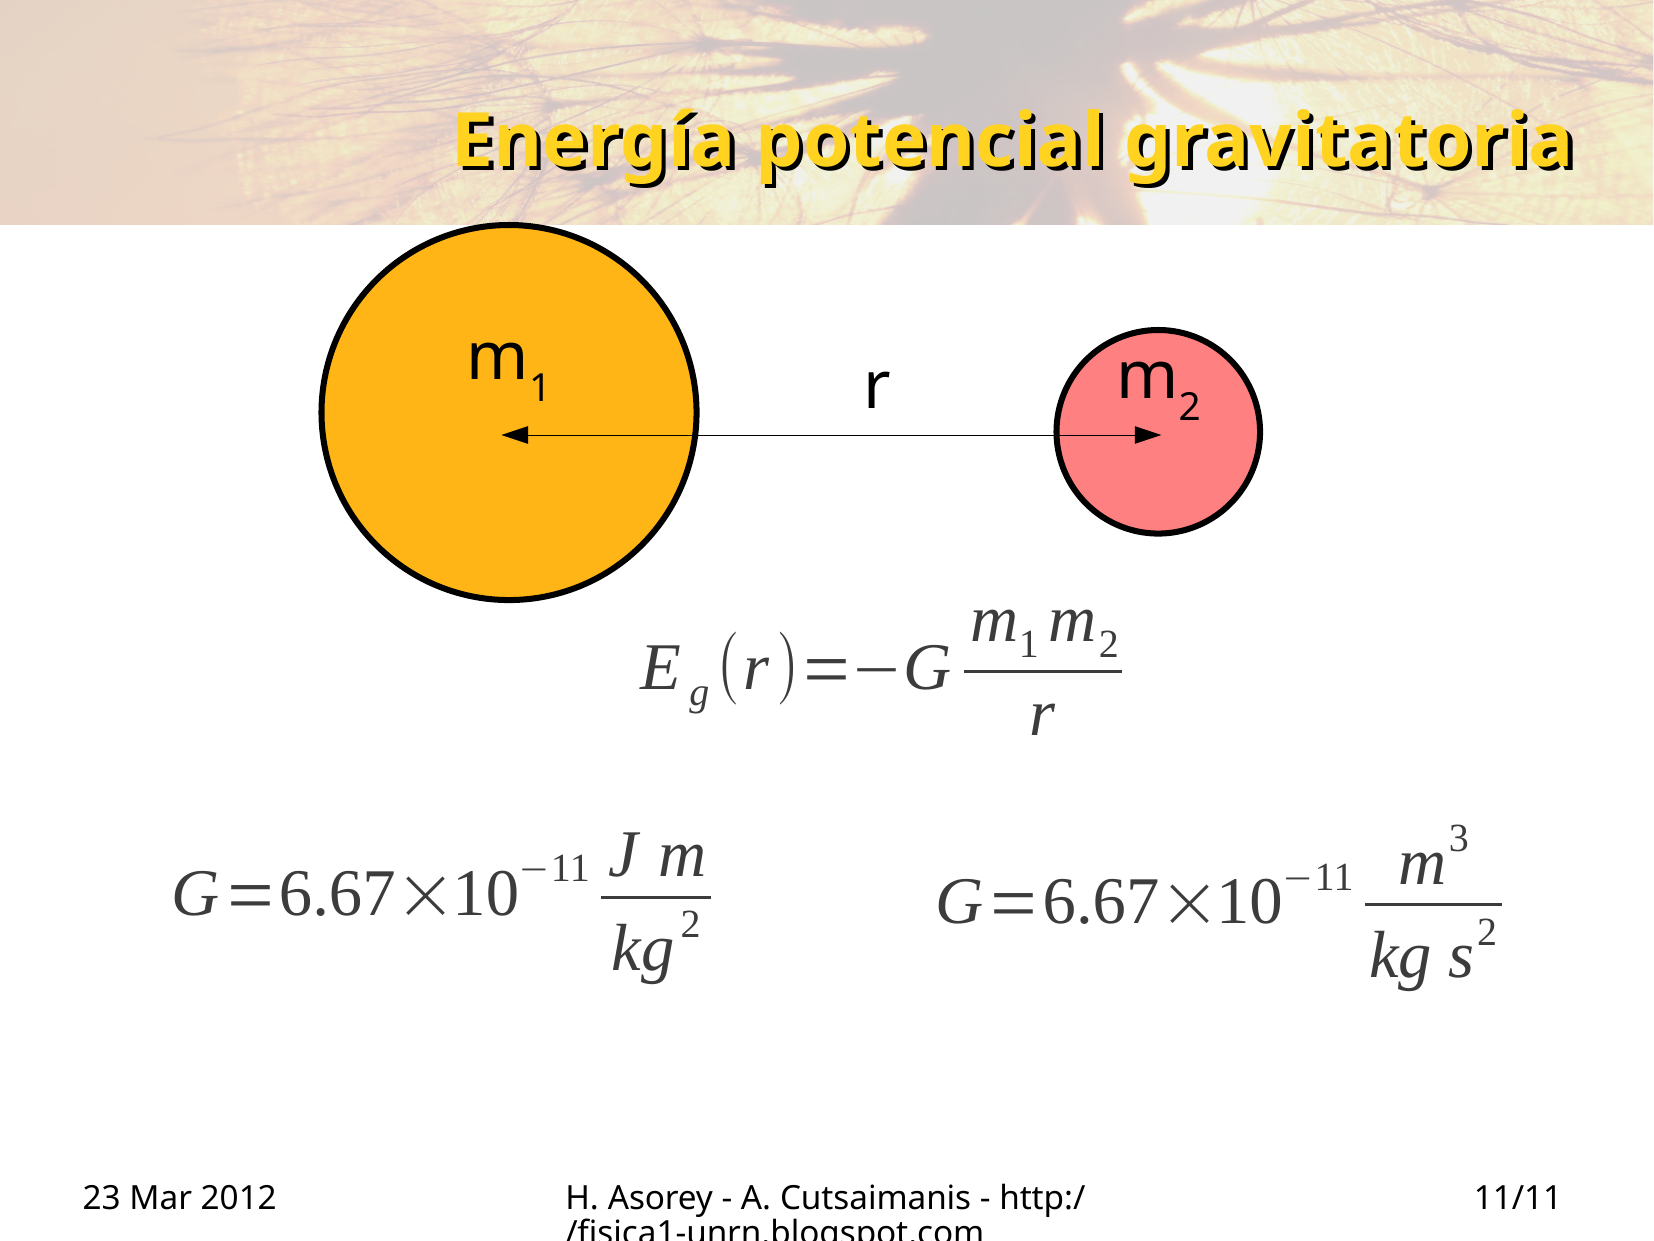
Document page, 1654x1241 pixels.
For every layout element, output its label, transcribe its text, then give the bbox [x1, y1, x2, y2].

chart [630, 581, 1132, 751]
text_box m1 [321, 225, 697, 601]
text_box r [848, 330, 901, 432]
chart [165, 817, 720, 985]
text_box m2 [1056, 330, 1261, 534]
chart [928, 815, 1511, 993]
title Energía potencial gravitatoria [86, 49, 1576, 226]
picture [0, 0, 1654, 225]
